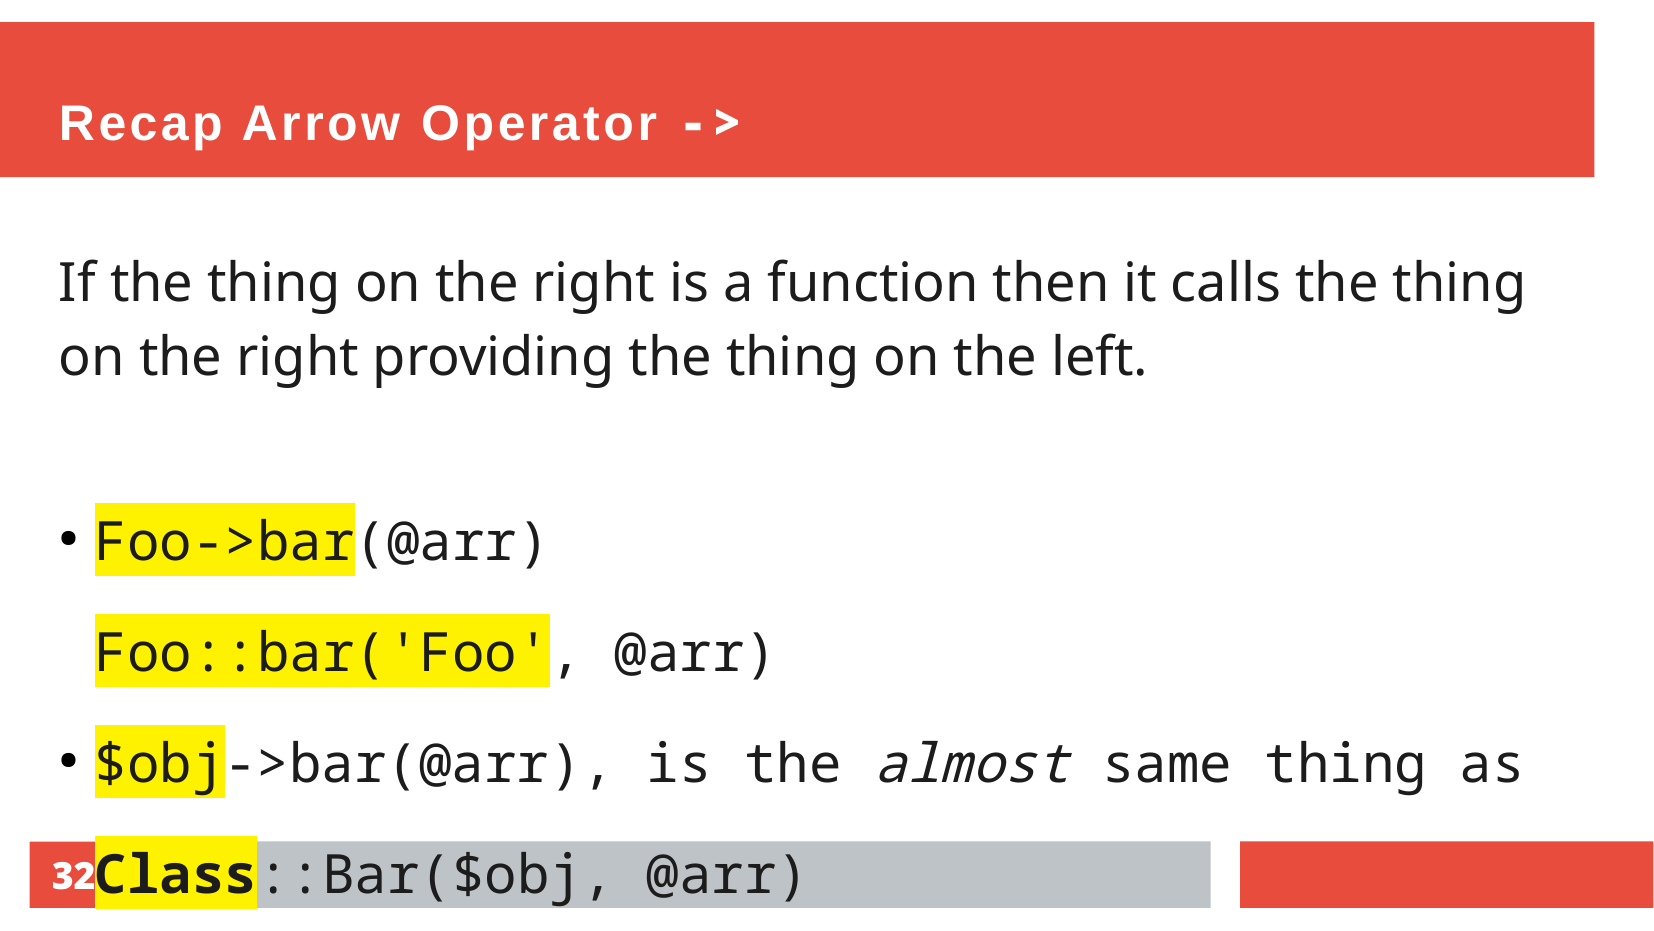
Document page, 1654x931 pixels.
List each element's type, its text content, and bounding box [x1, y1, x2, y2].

title Recap Arrow Operator -> [59, 44, 1595, 156]
subtitle If the thing on the right is a function then it calls the thing on the right providing the thing on the left. Foo->bar(@arr) Foo::bar('Foo', @arr) $obj->bar(@arr), is the almost same thing as Class::Bar($obj, @arr) [59, 243, 1565, 820]
